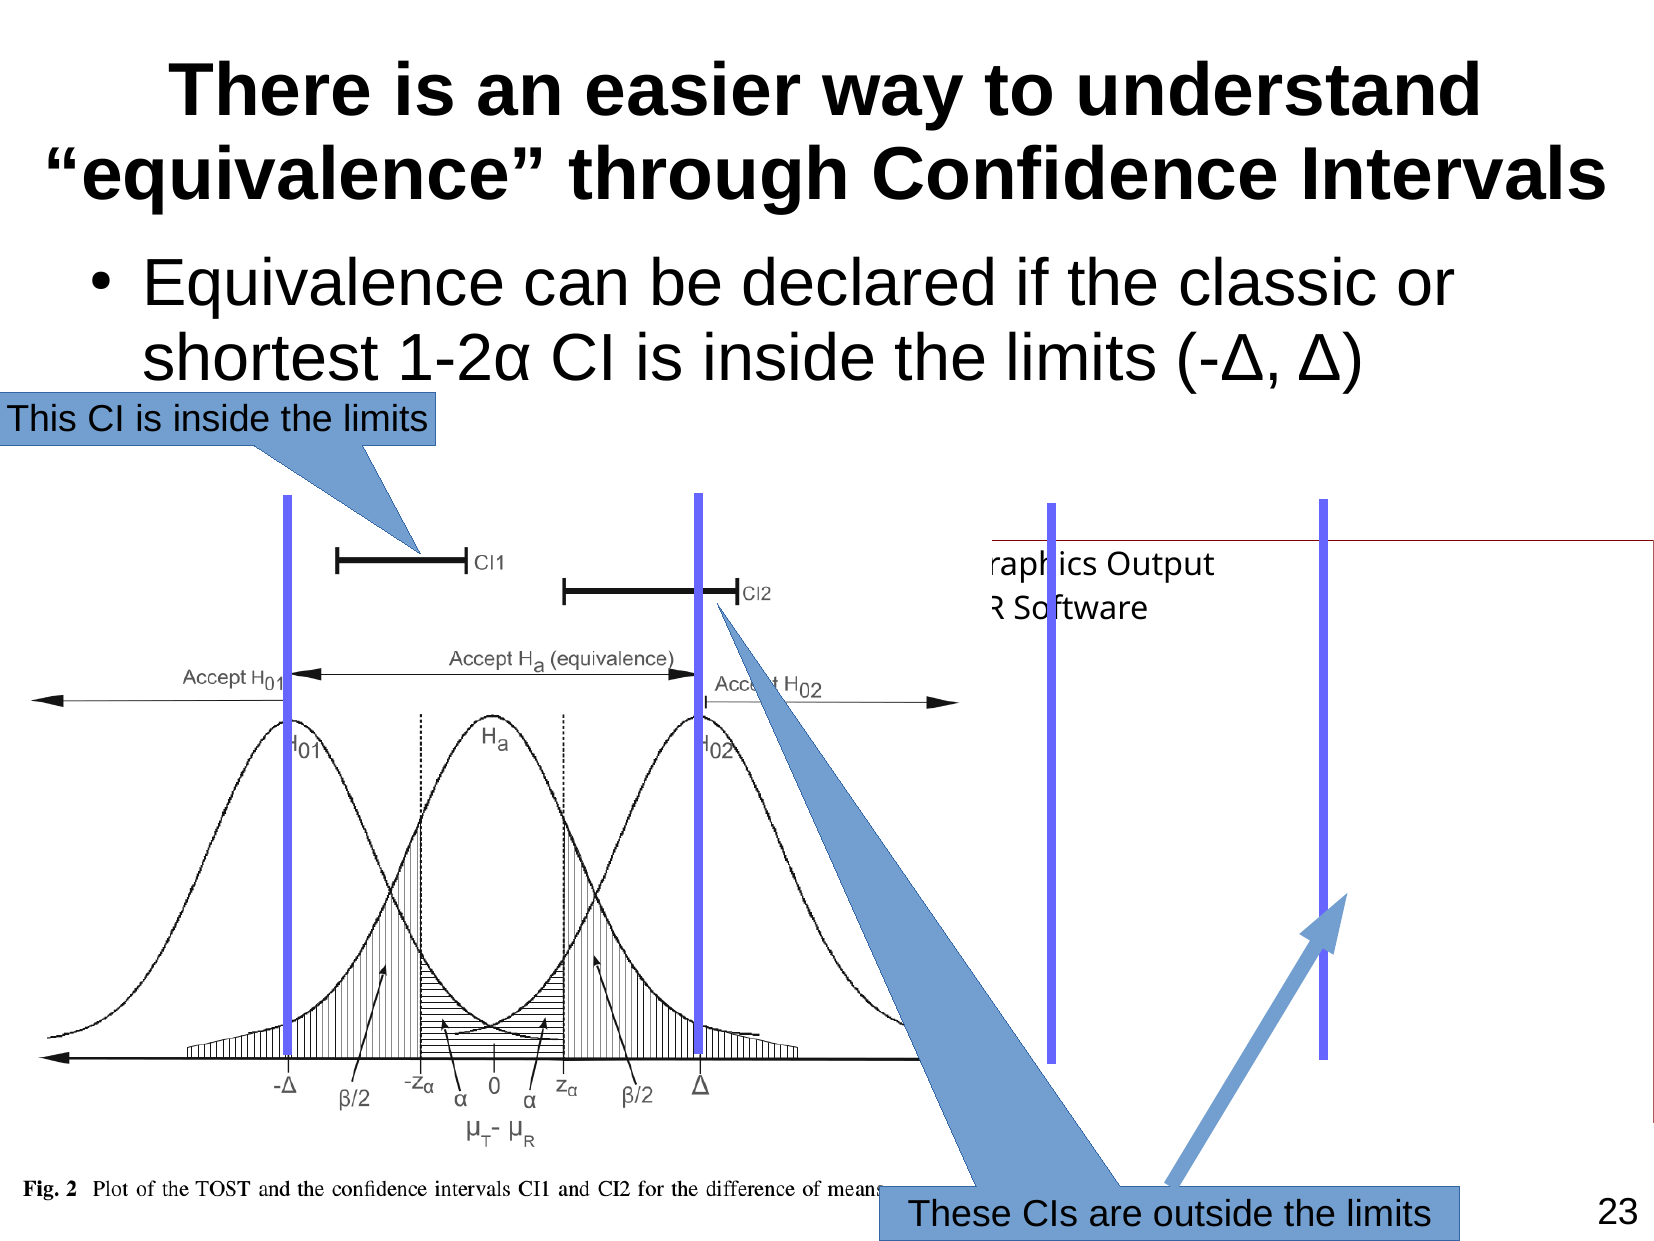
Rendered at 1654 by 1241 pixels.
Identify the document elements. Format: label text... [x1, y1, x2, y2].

text_box These CIs are outside the limits [717, 603, 1460, 1241]
list Equivalence can be declared if the classic or shortest 1-2α CI is inside the limits (-Δ, Δ) [71, 244, 1616, 410]
picture [0, 505, 1319, 1216]
picture [1219, 538, 1654, 1123]
title There is an easier way to understand “equivalence” through Confidence Intervals [0, 27, 1654, 236]
text_box This CI is inside the limits [0, 392, 436, 554]
